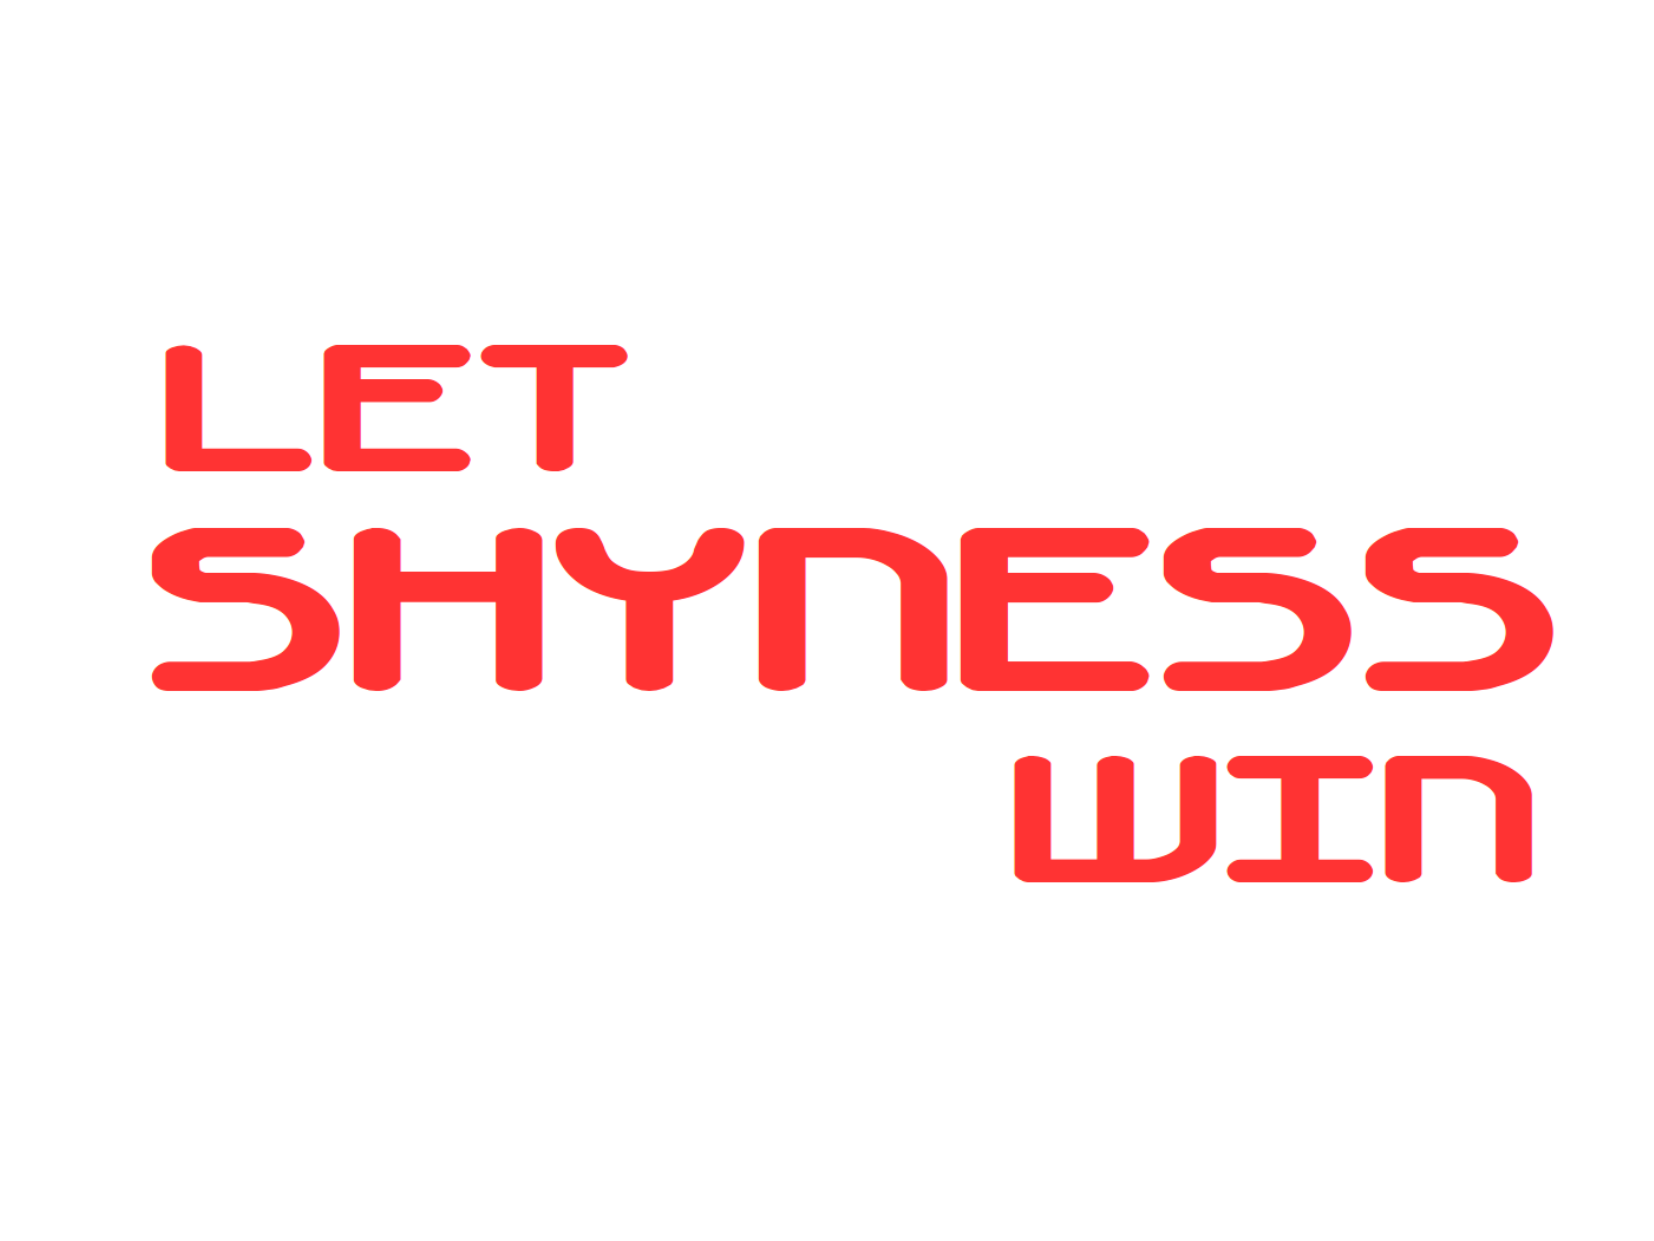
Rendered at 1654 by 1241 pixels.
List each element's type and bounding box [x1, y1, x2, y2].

picture [27, 169, 1654, 1070]
